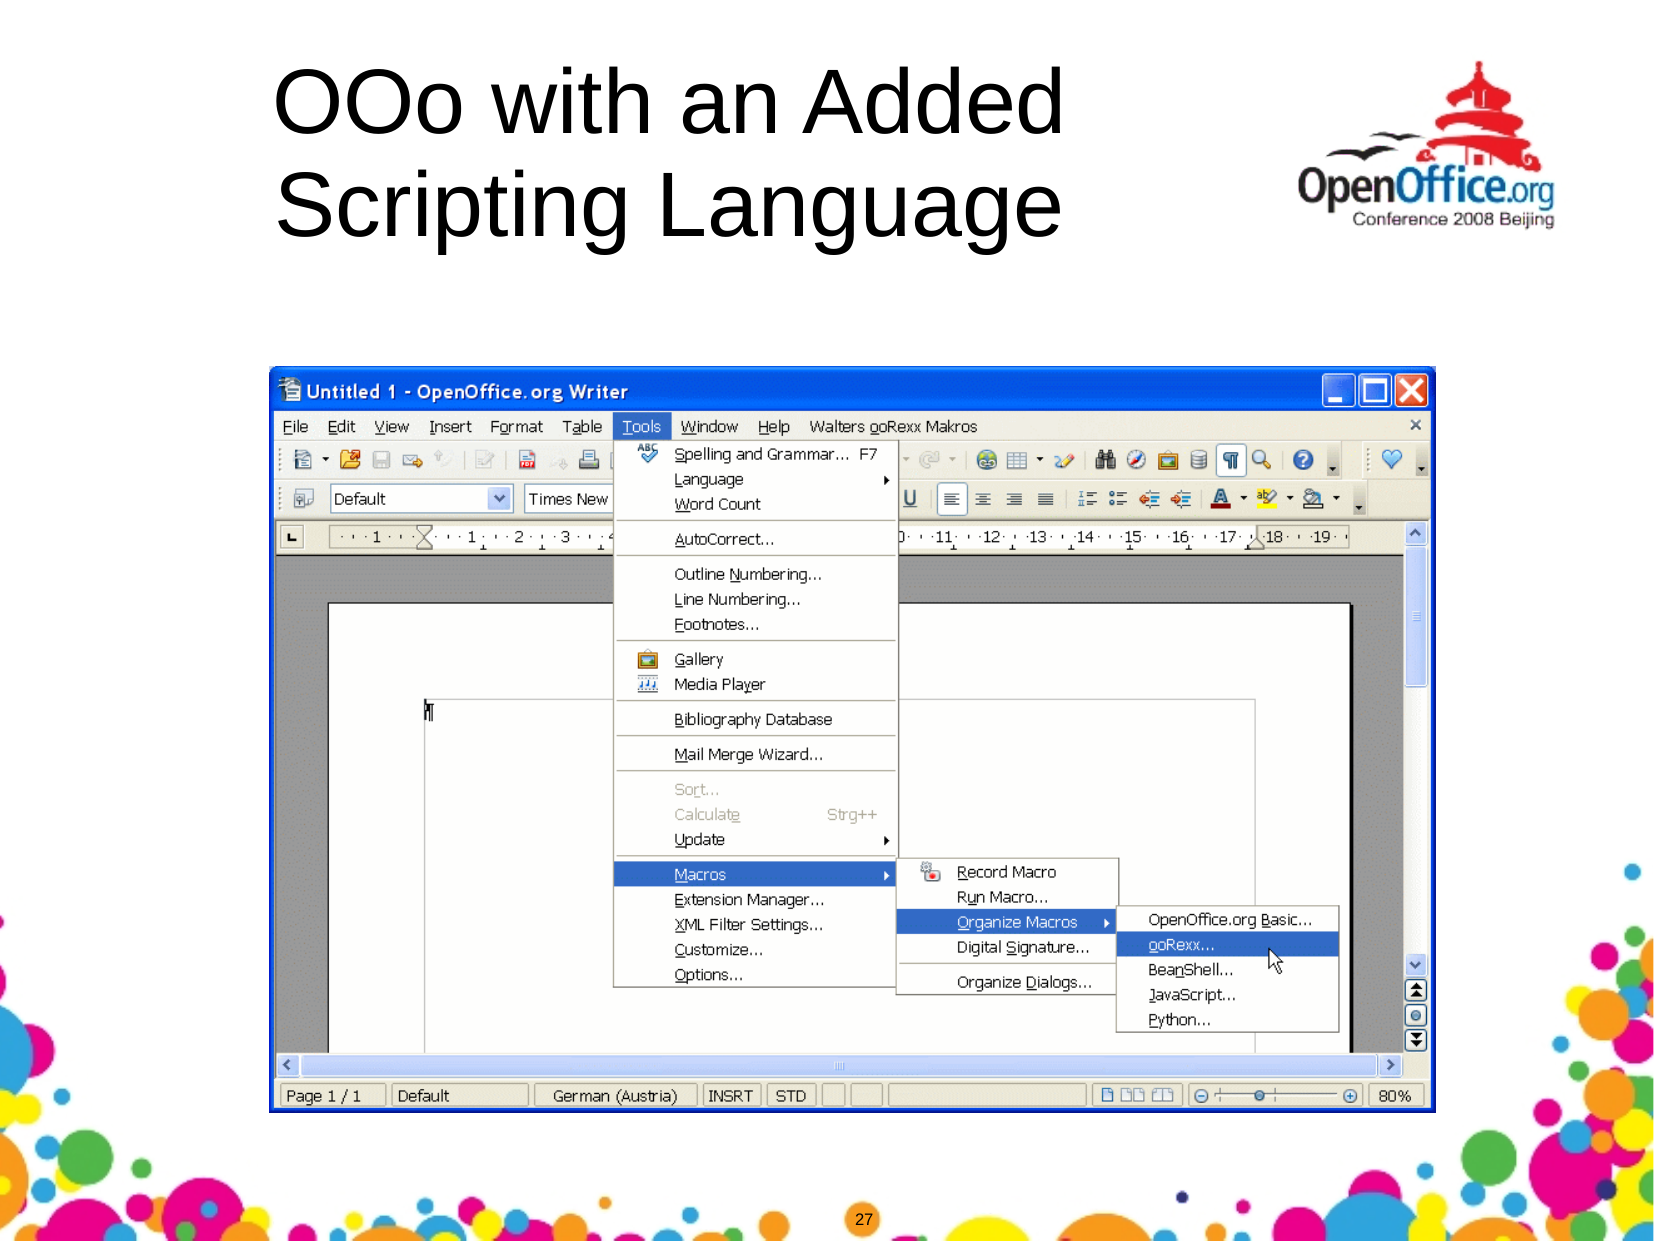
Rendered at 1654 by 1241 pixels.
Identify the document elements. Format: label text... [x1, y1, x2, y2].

title OOo with an Added Scripting Language [82, 50, 1258, 256]
picture [0, 366, 1654, 1241]
picture [1285, 51, 1569, 250]
